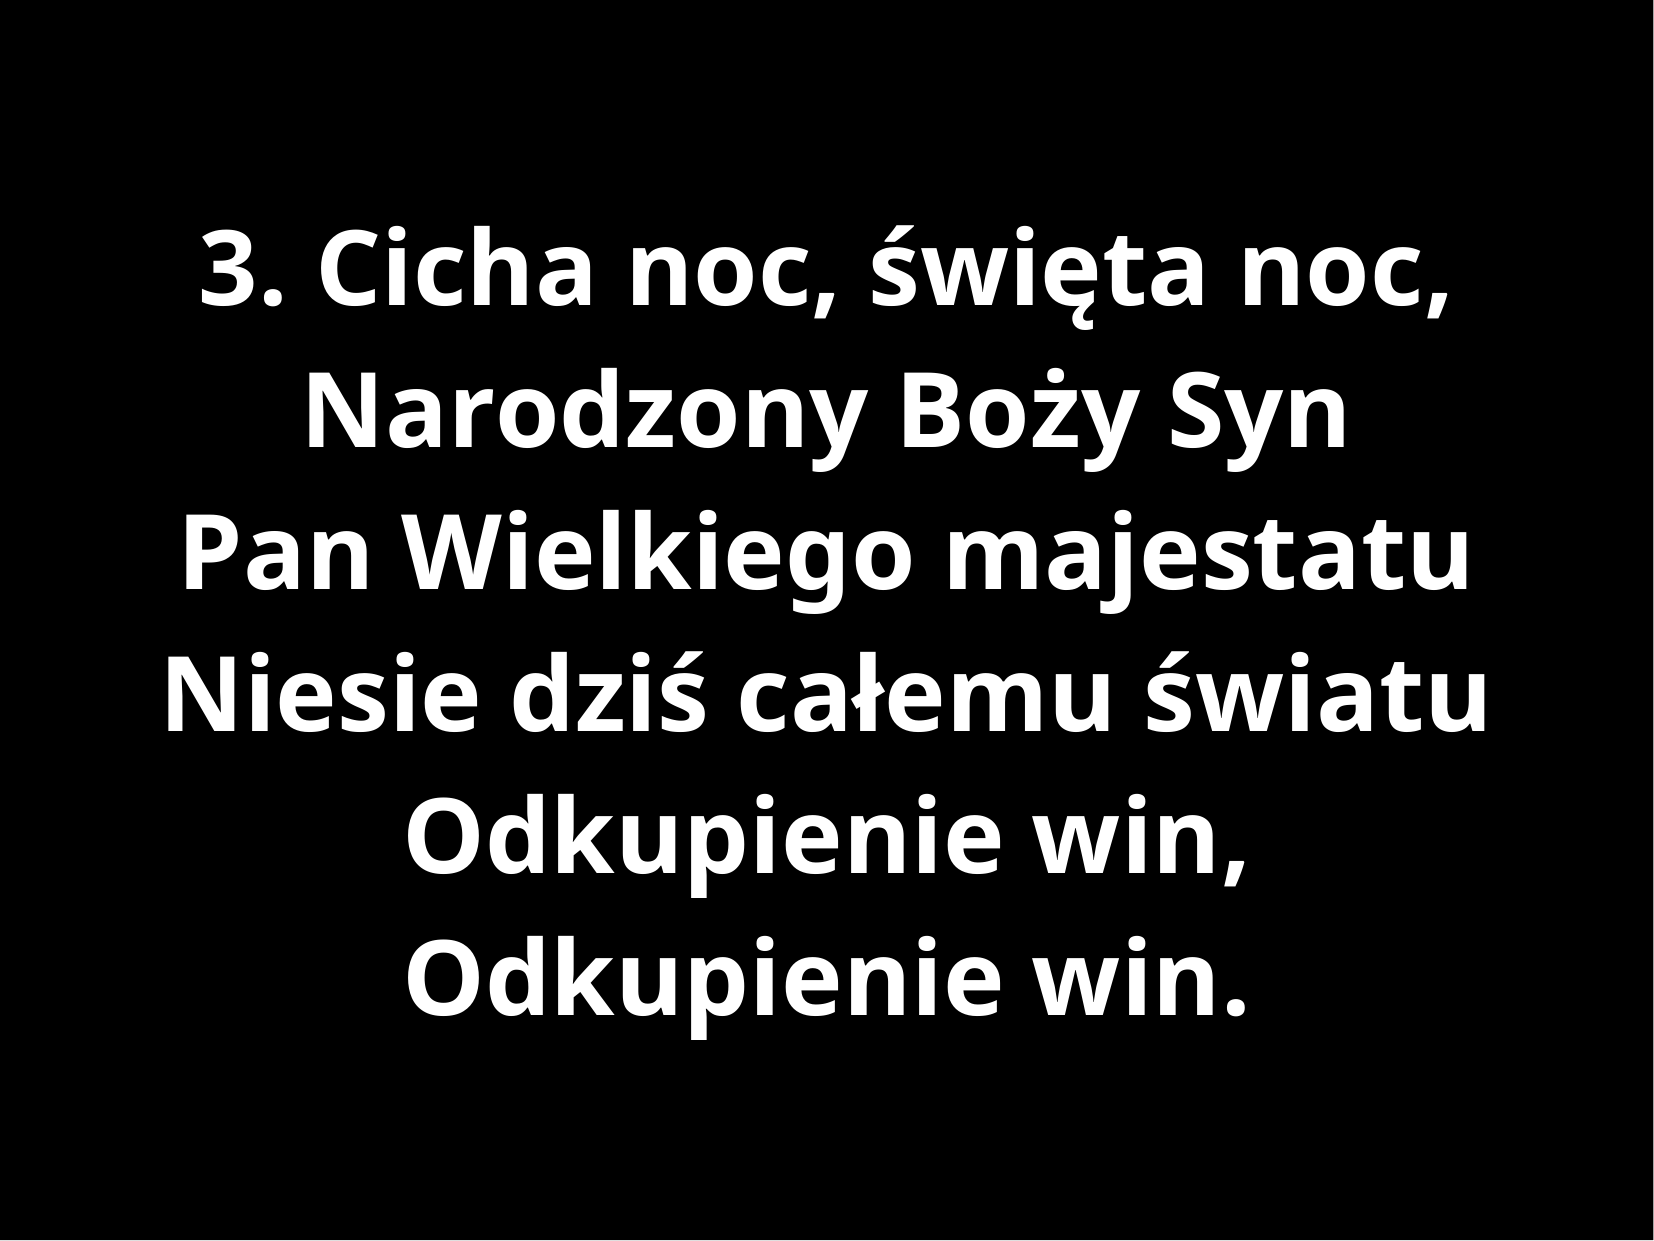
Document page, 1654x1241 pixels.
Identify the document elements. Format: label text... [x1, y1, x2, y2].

title 3. Cicha noc, święta noc, Narodzony Boży Syn Pan Wielkiego majestatu Niesie dziś całemu światu Odkupienie win, Odkupienie win. [0, 0, 1654, 1241]
